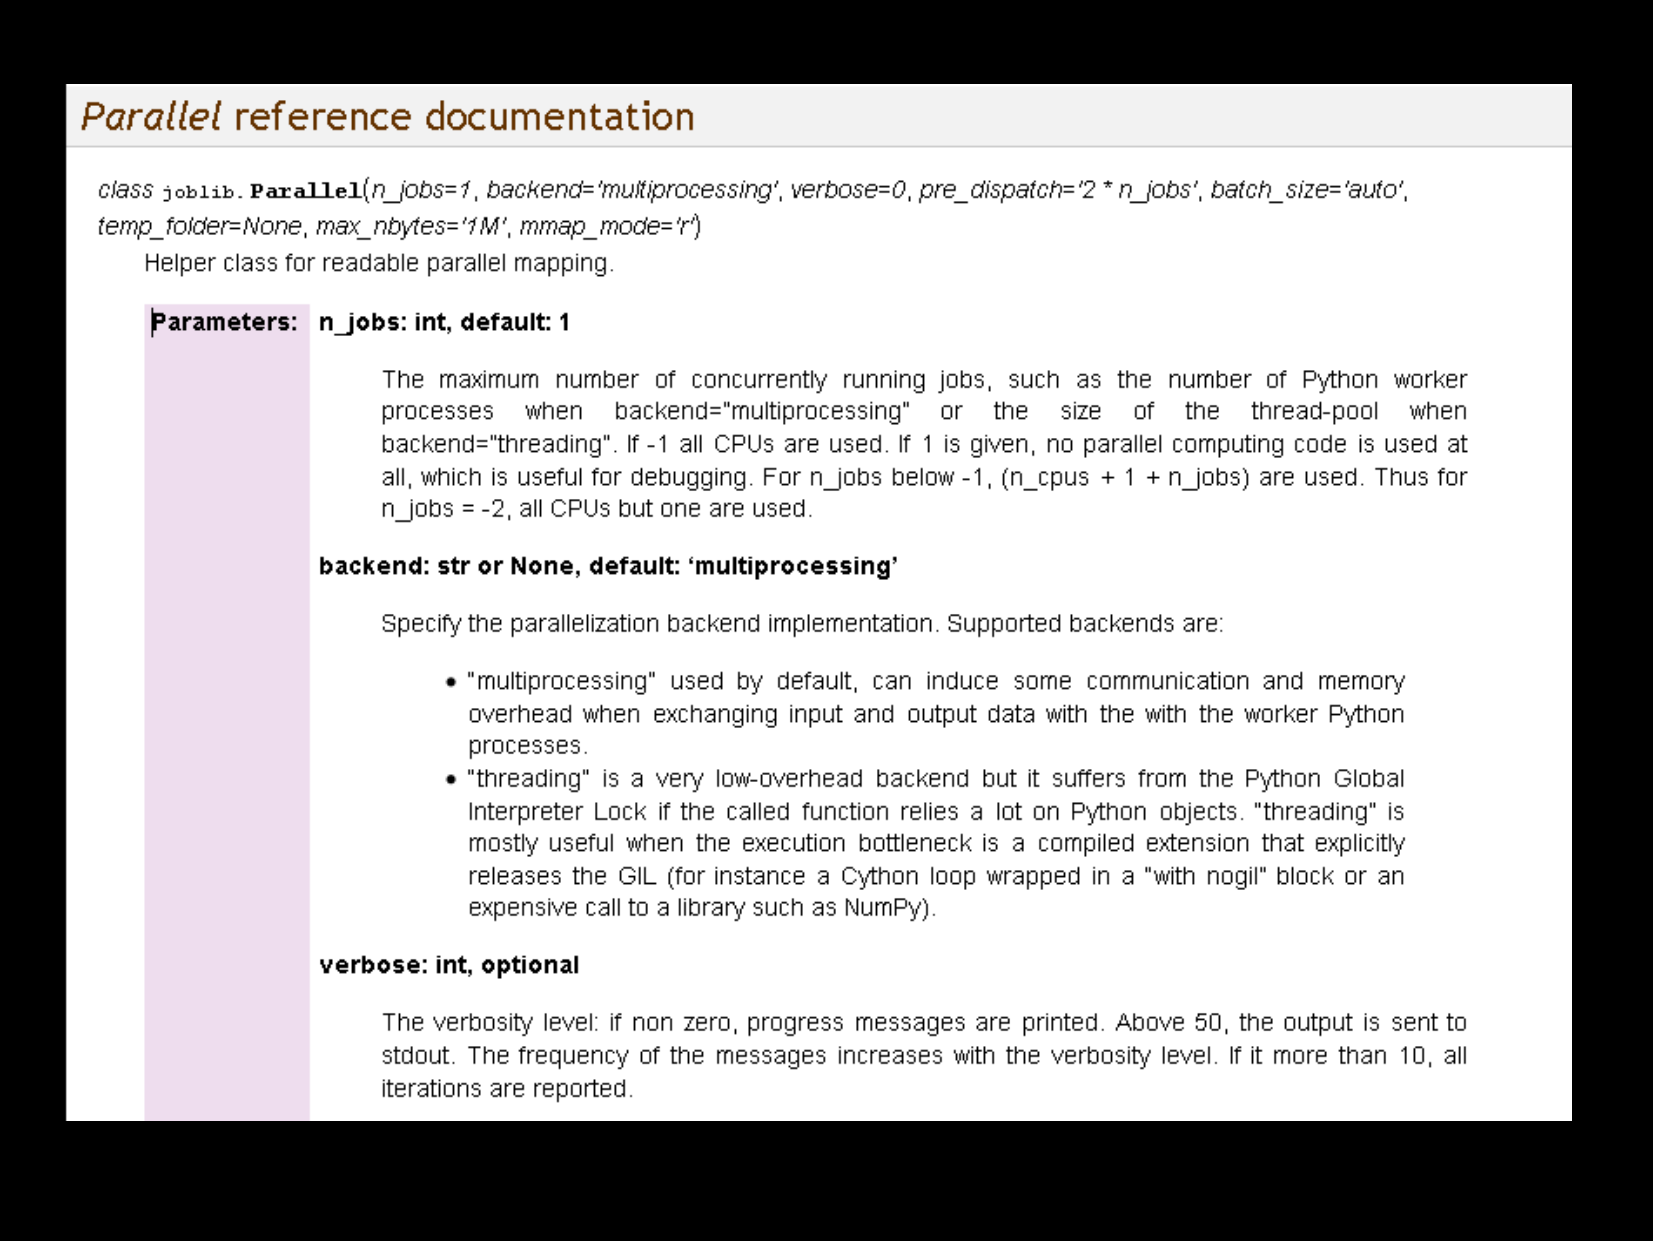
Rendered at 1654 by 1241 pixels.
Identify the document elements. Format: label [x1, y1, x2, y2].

picture [61, 84, 1572, 1121]
